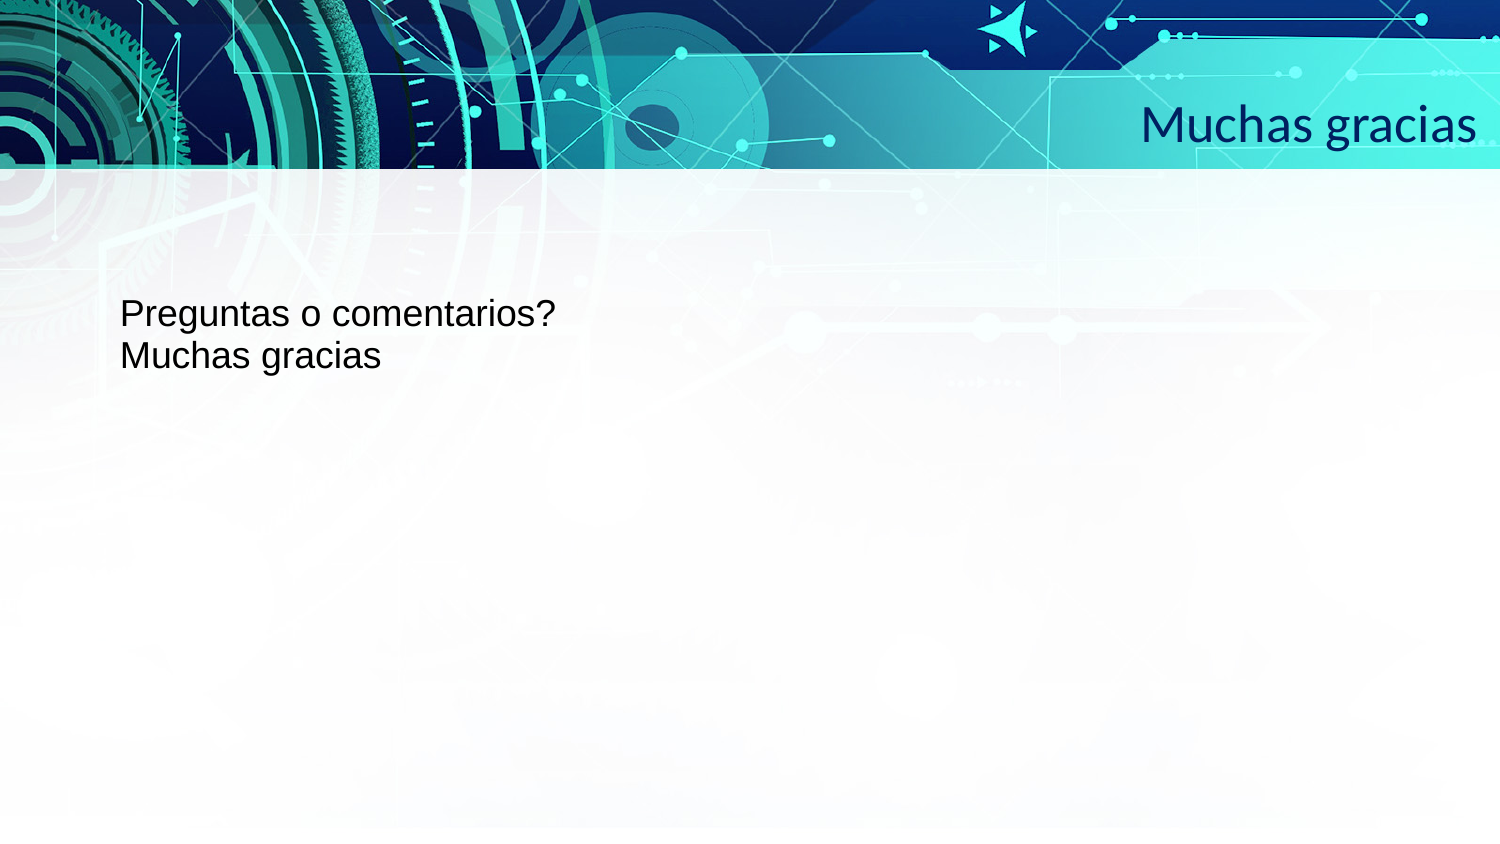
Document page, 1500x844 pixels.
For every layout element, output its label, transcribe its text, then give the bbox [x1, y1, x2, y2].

text_box Muchas gracias [165, 70, 1493, 171]
text_box Preguntas o comentarios? Muchas gracias [105, 285, 572, 383]
picture [0, 0, 1500, 844]
